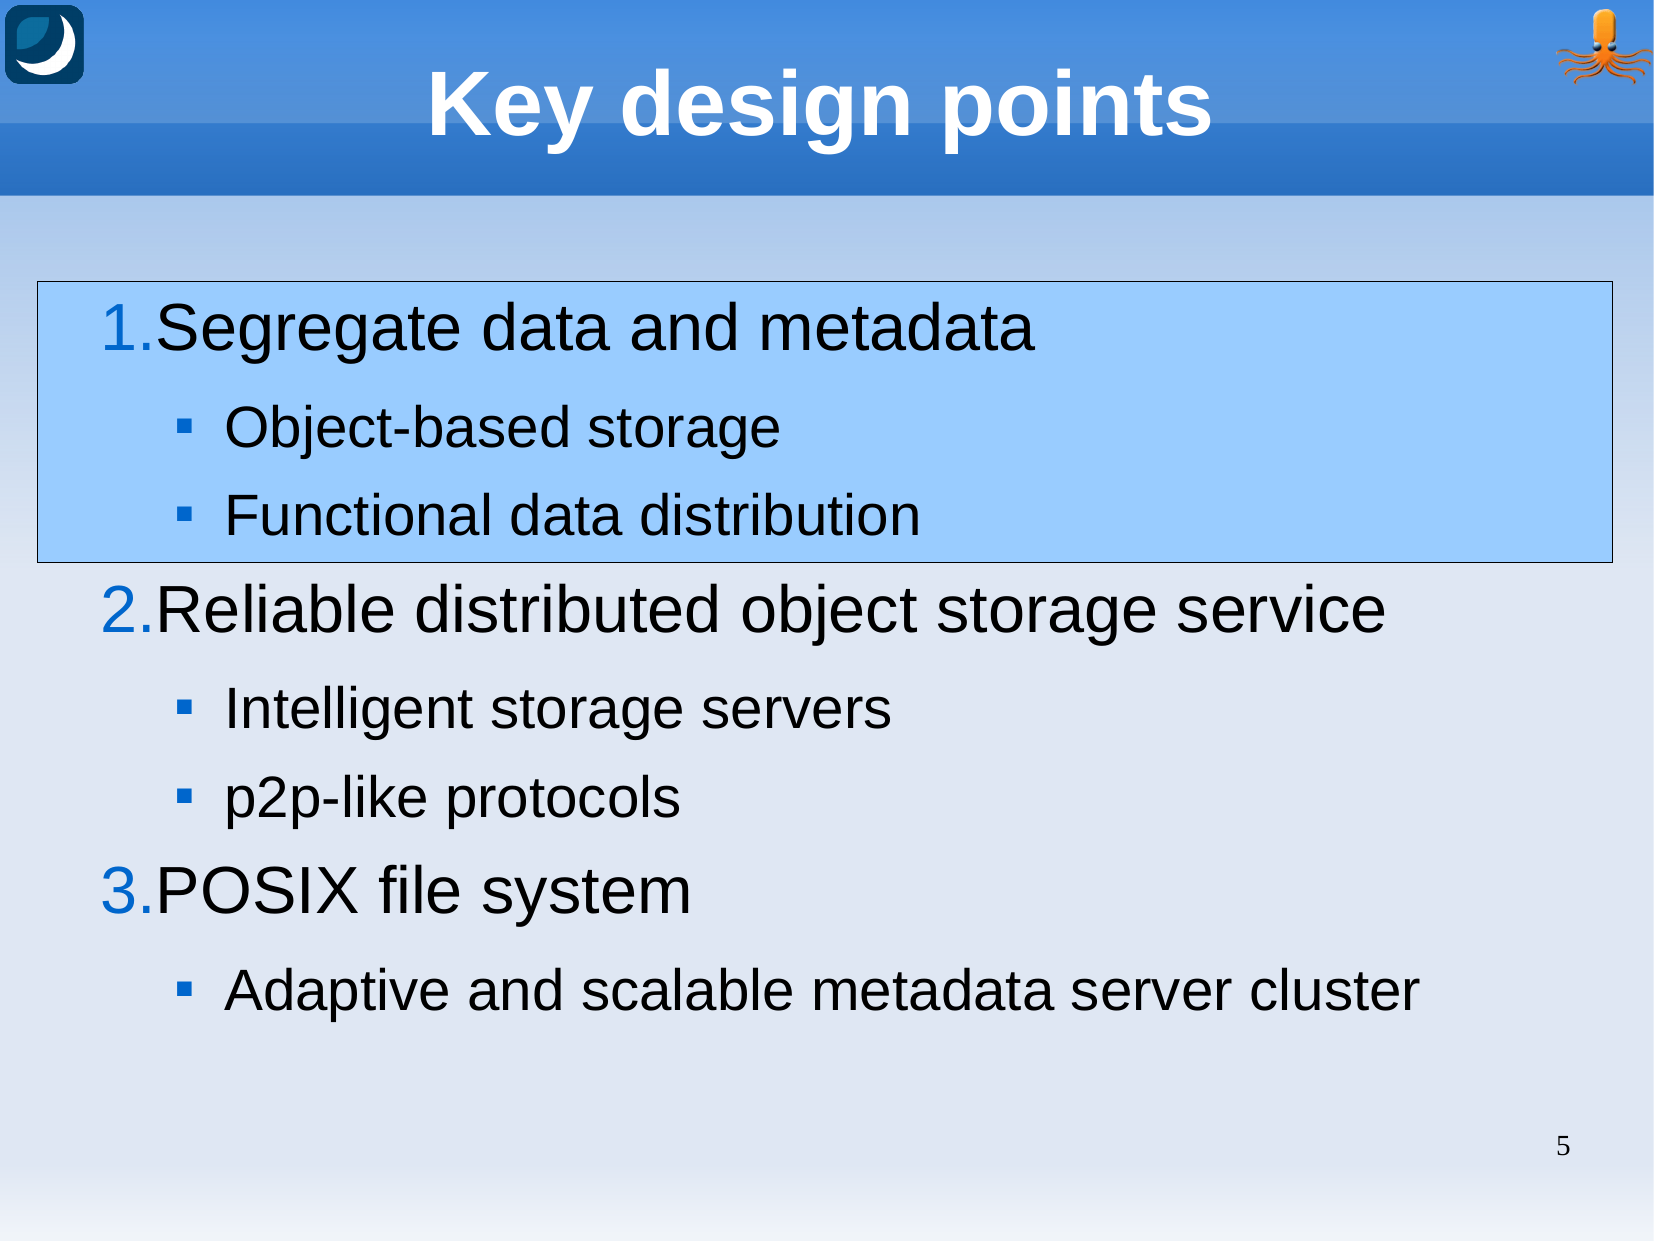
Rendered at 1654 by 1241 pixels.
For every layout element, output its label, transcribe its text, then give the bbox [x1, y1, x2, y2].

list Segregate data and metadata Object-based storage Functional data distribution Reliable distributed object storage service Intelligent storage servers p2p-like protocols POSIX file system Adaptive and scalable metadata server cluster [82, 290, 1571, 1094]
picture [0, 0, 1654, 1241]
text_box [37, 281, 1613, 563]
title Key design points [76, 0, 1565, 208]
